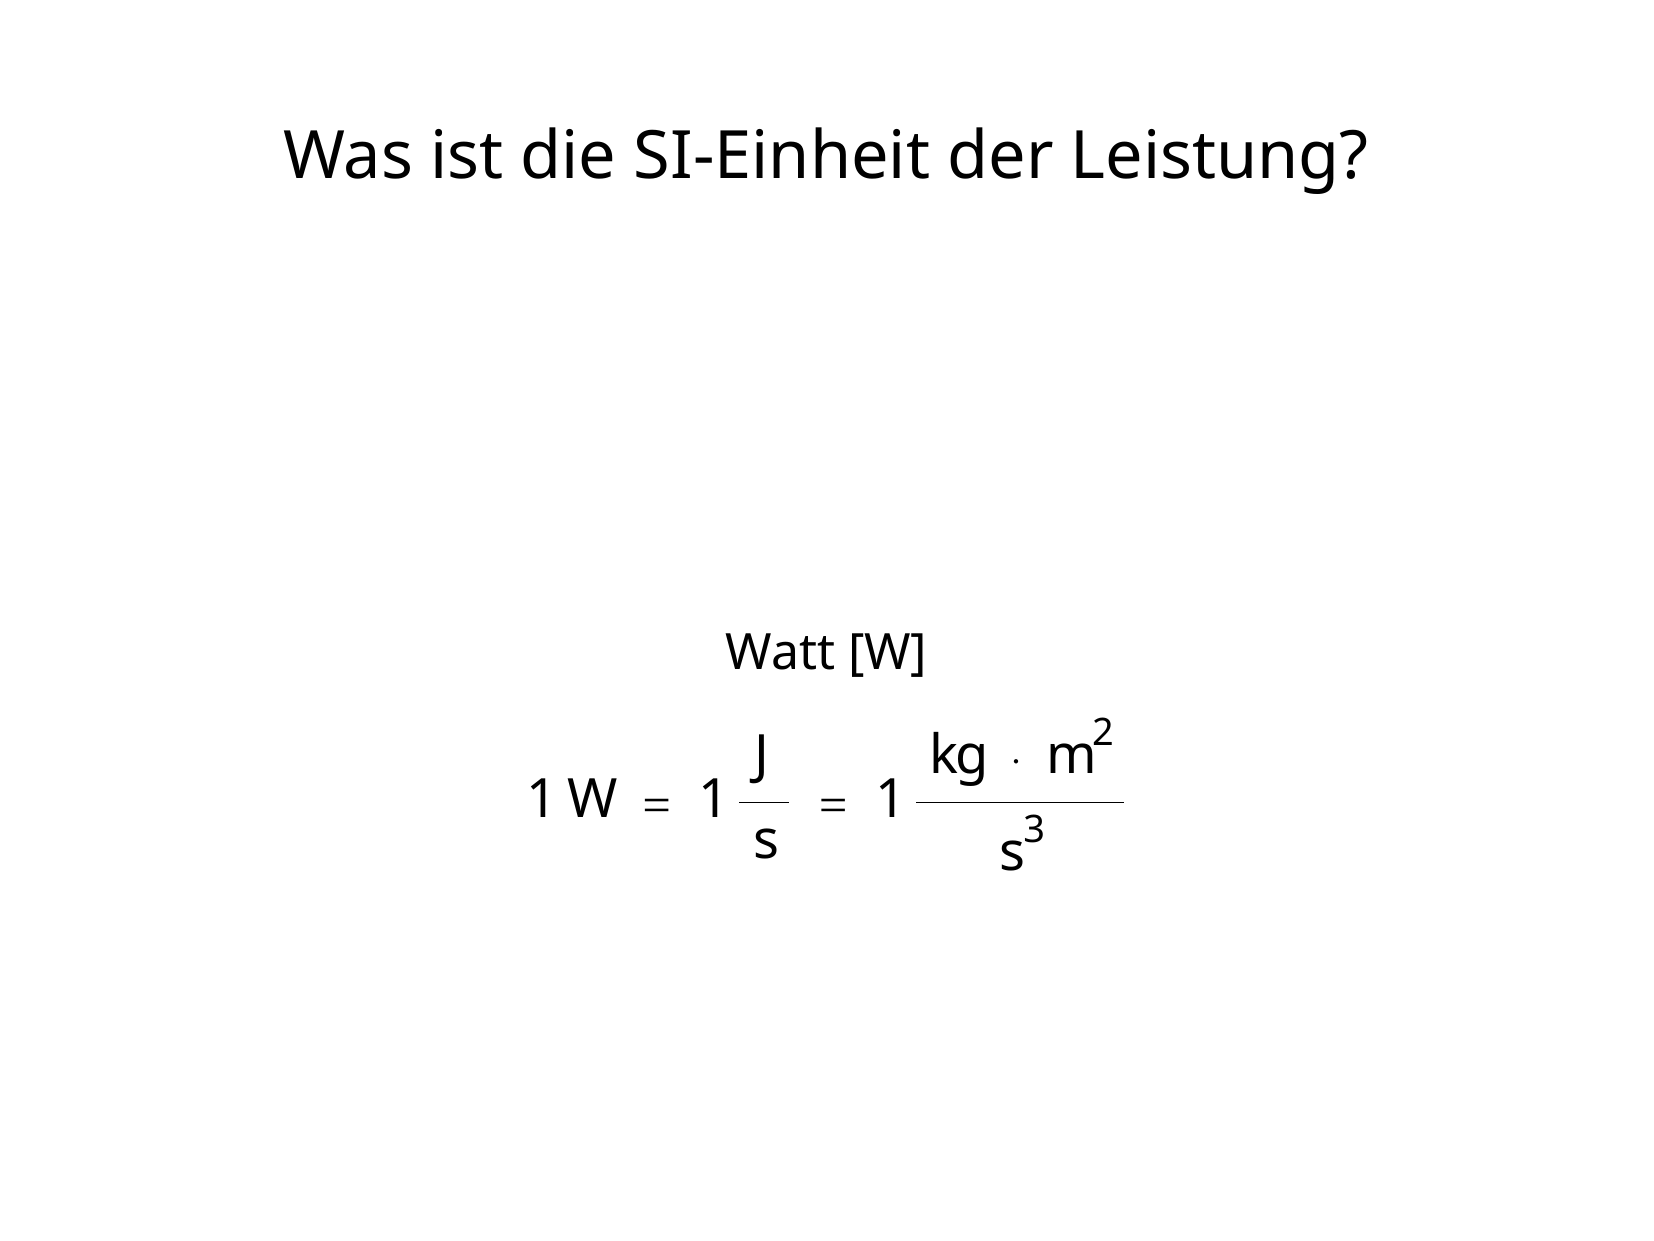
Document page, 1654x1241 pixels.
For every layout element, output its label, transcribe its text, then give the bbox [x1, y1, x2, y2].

subtitle Watt [W] [82, 290, 1571, 1010]
title Was ist die SI-Einheit der Leistung? [82, 49, 1571, 257]
chart [520, 709, 1134, 885]
